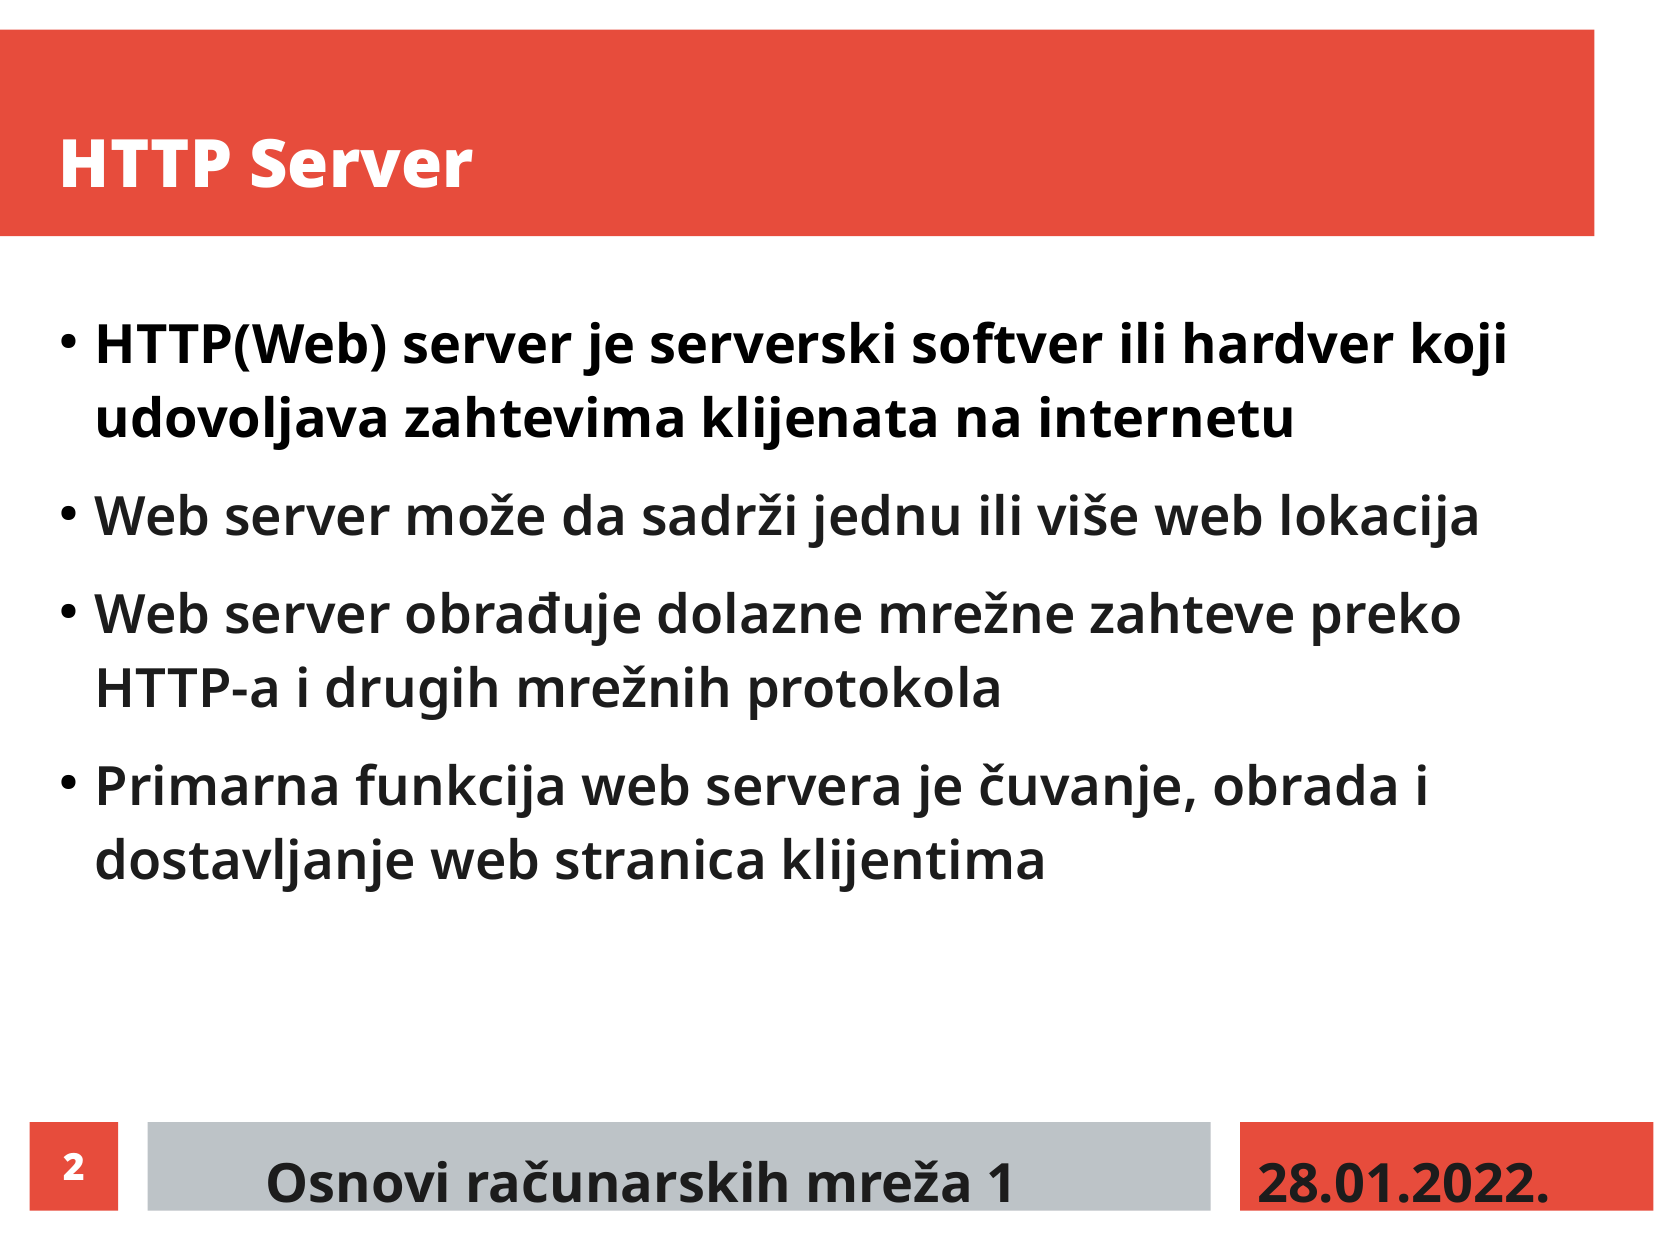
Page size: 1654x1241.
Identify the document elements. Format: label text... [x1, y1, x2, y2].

text_box Osnovi računarskih mreža 1 [265, 1144, 1133, 1205]
text_box 28.01.2022. [1256, 1144, 1635, 1220]
title HTTP Server [59, 59, 1595, 207]
list HTTP(Web) server je serverski softver ili hardver koji udovoljava zahtevima klijenata na internetu Web server može da sadrži jednu ili više web lokacija Web server obrađuje dolazne mrežne zahteve preko HTTP-a i drugih mrežnih protokola Primarna funkcija web servera je čuvanje, obrada i dostavljanje web stranica klijentima [59, 305, 1565, 1074]
